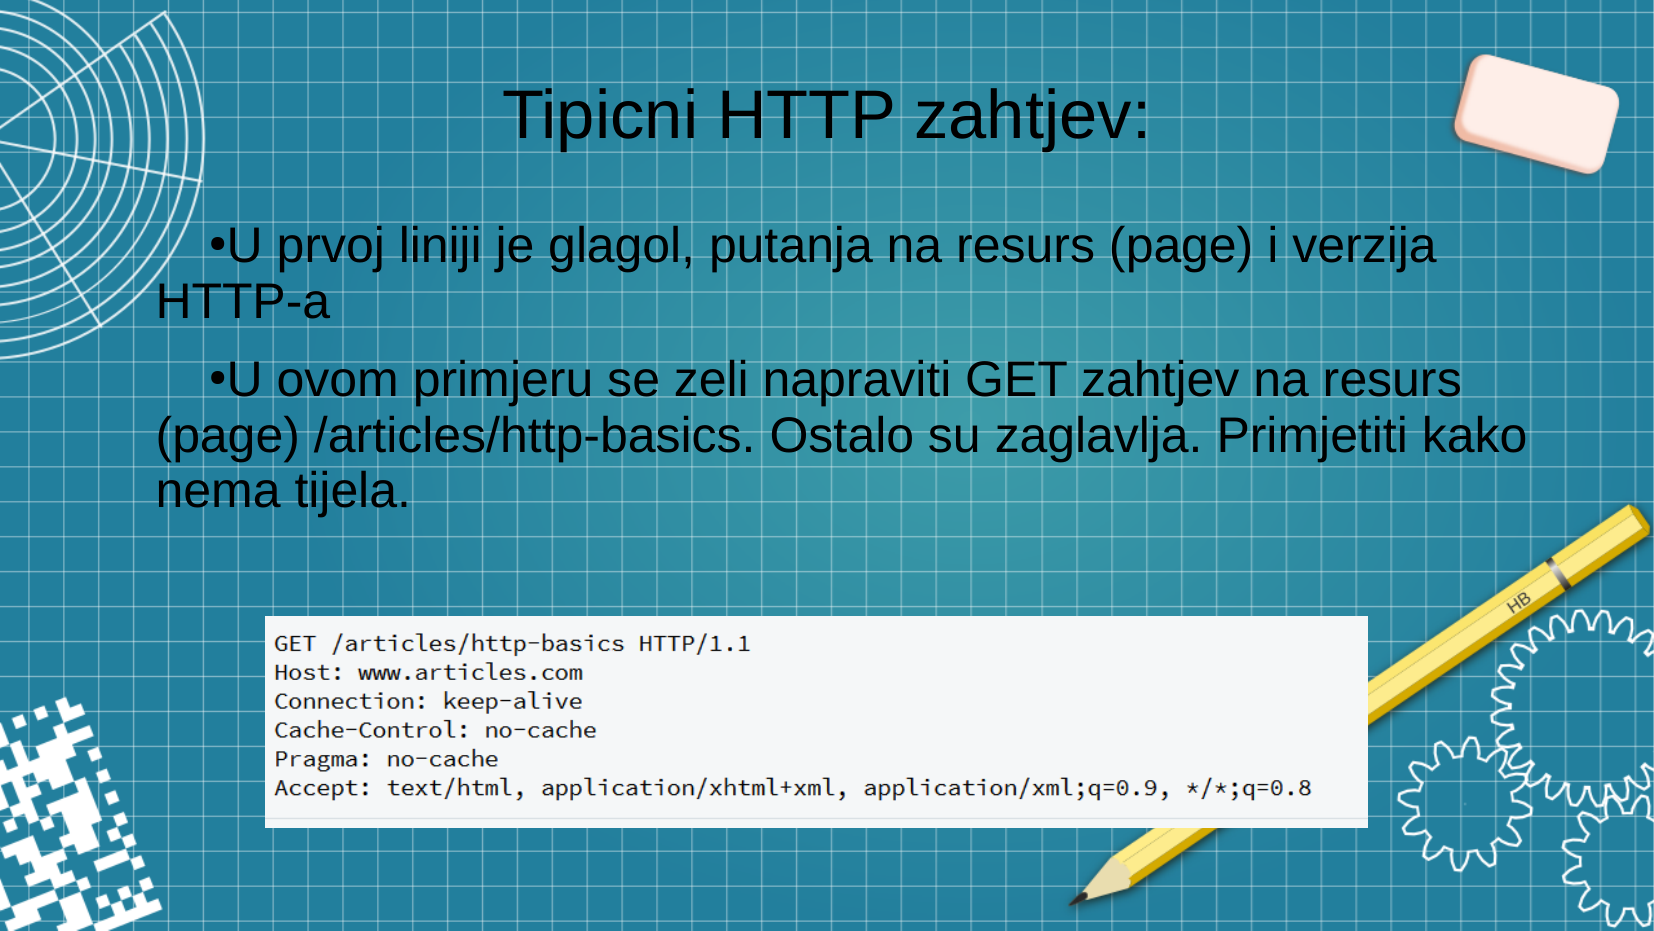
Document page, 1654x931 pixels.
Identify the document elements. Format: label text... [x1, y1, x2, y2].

title Tipicni HTTP zahtjev: [82, 37, 1571, 193]
list U prvoj liniji je glagol, putanja na resurs (page) i verzija HTTP-a U ovom primjeru se zeli napraviti GET zahtjev na resurs (page) /articles/http-basics. Ostalo su zaglavlja. Primjetiti kako nema tijela. [82, 217, 1571, 758]
picture [0, 0, 1654, 931]
